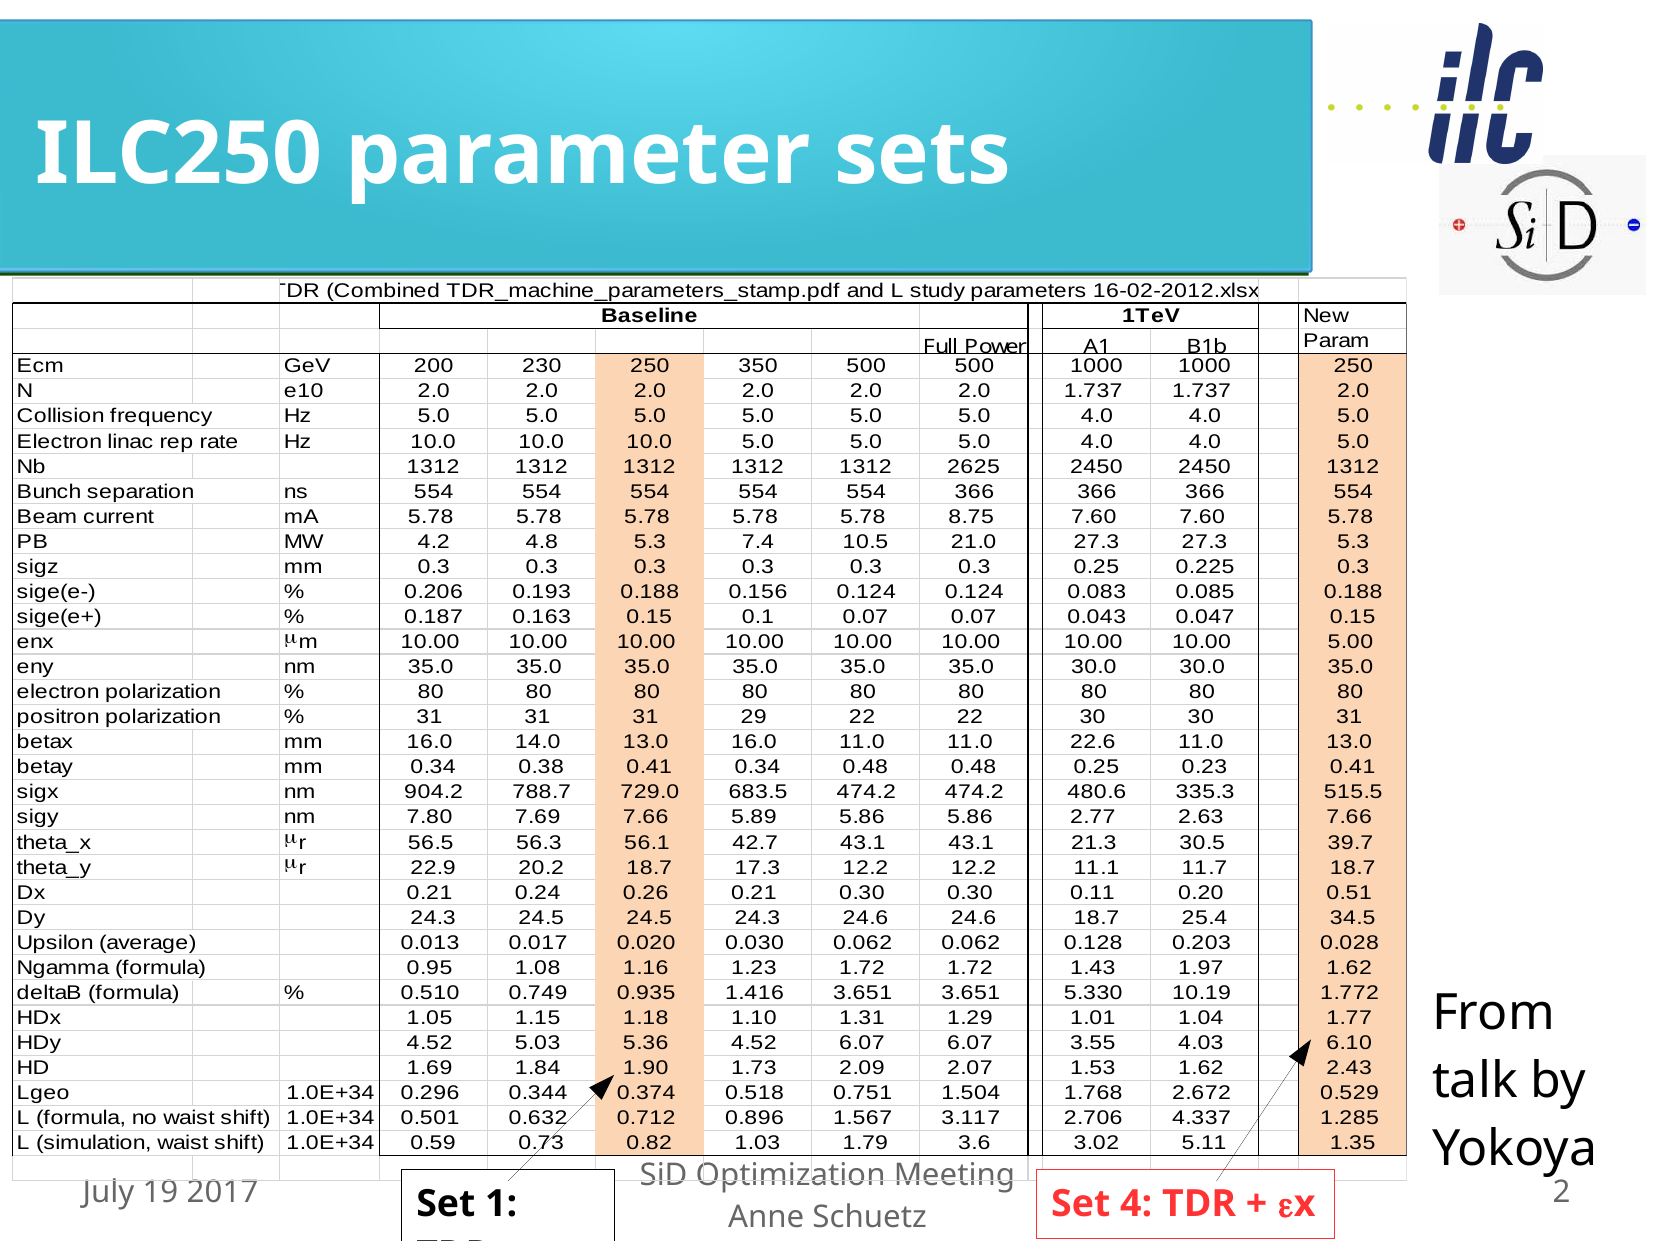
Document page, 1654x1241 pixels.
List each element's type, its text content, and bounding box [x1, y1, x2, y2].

picture [11, 277, 1408, 1182]
picture [1328, 23, 1646, 295]
text_box Set 4: TDR + ex [1036, 1169, 1335, 1239]
title ILC250 parameter sets [35, 47, 1235, 252]
text_box Set 1: TDR [401, 1169, 615, 1239]
text_box From talk by Yokoya [1417, 968, 1654, 1128]
